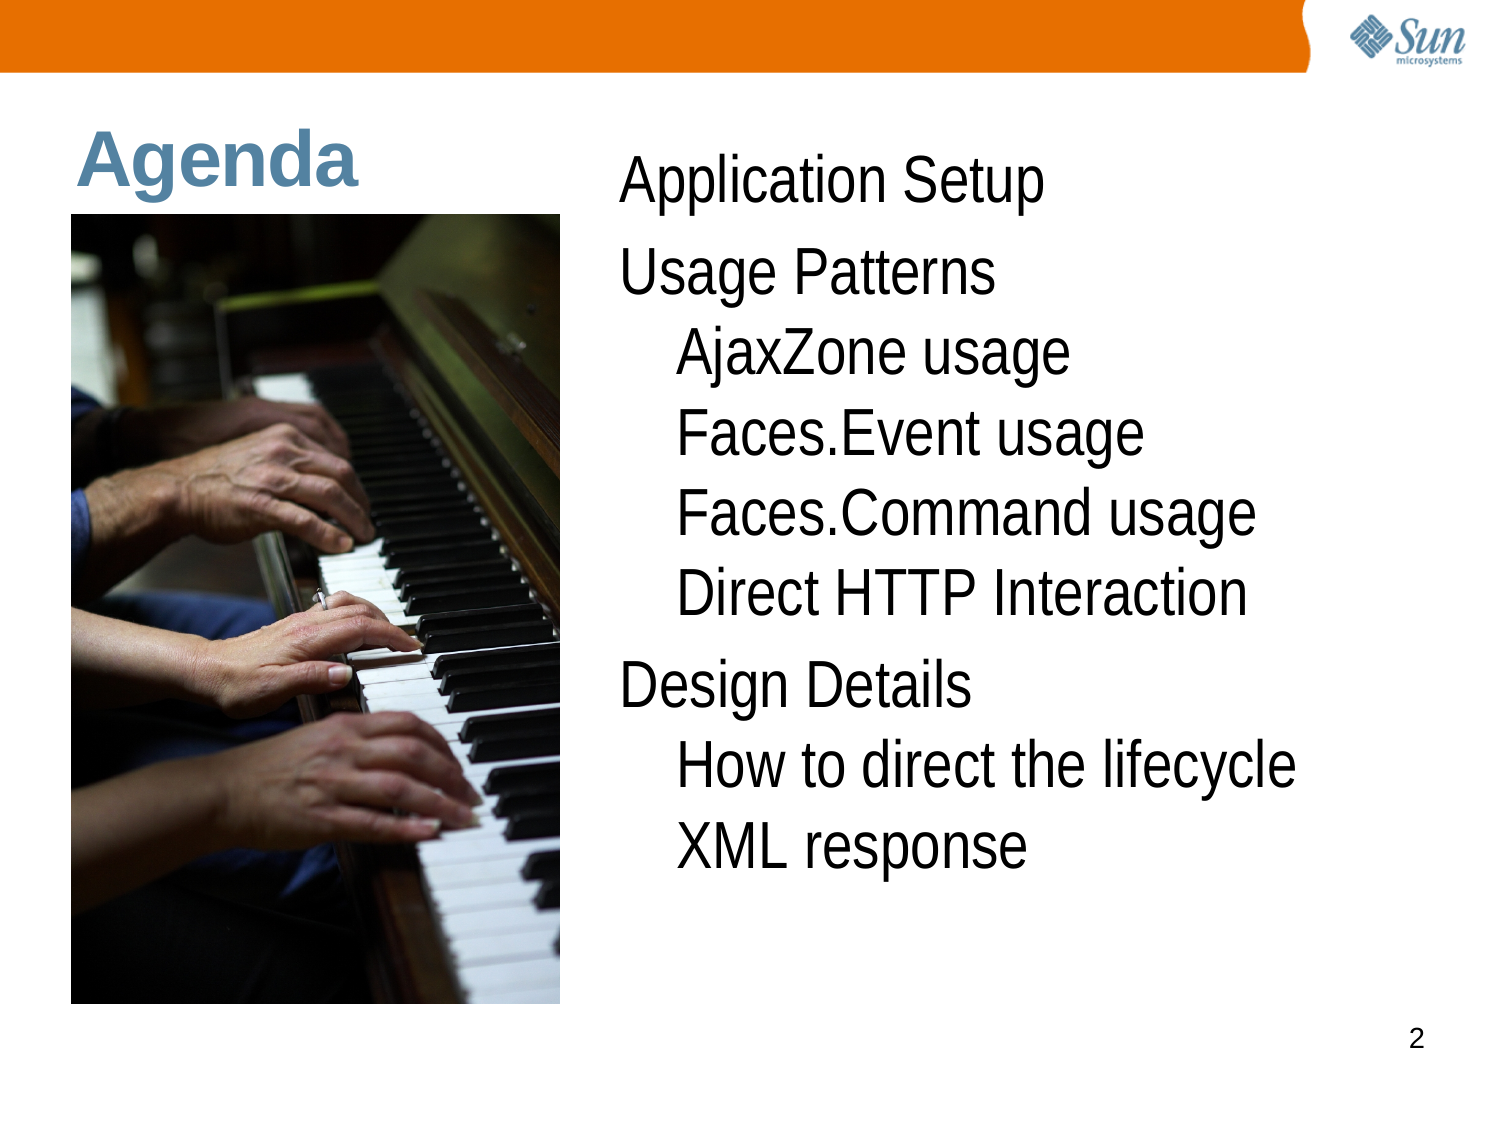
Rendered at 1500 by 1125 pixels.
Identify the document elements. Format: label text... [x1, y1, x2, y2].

title Agenda [75, 122, 1438, 228]
picture [71, 214, 560, 1004]
picture [0, 0, 1500, 75]
list Application Setup Usage Patterns AjaxZone usage Faces.Event usage Faces.Command usage Direct HTTP Interaction Design Details How to direct the lifecycle XML response [600, 149, 1388, 910]
